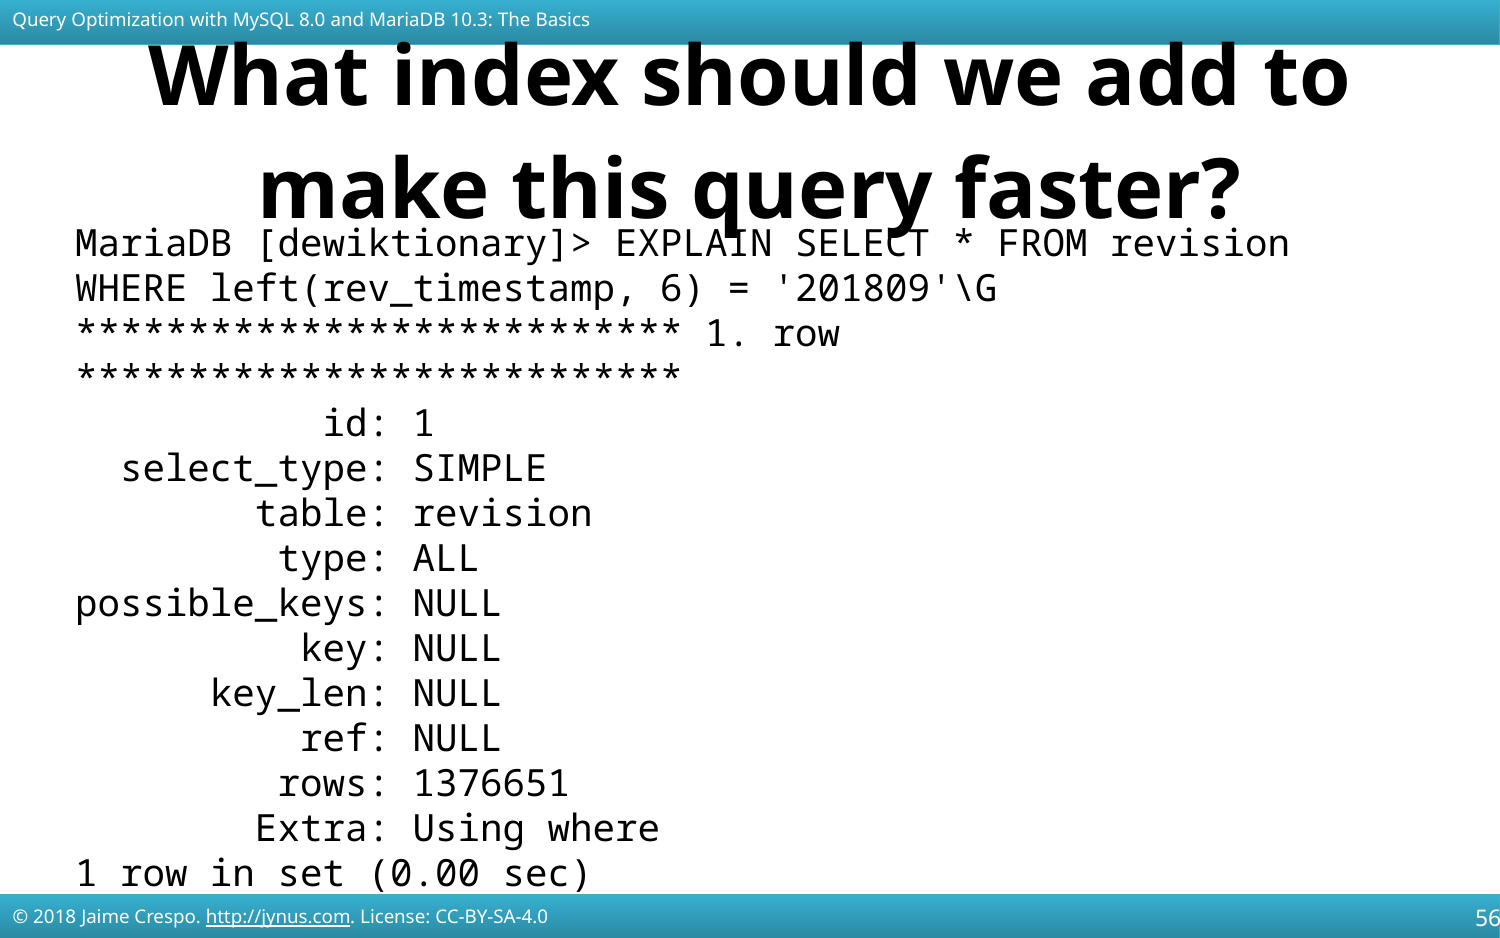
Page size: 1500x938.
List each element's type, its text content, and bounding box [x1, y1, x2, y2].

slide_number [1389, 896, 1490, 935]
list MariaDB [dewiktionary]> EXPLAIN SELECT * FROM revision WHERE left(rev_timestamp, 6) = '201809'\G *************************** 1. row *************************** id: 1 select_type: SIMPLE table: revision type: ALL possible_keys: NULL key: NULL key_len: NULL ref: NULL rows: 1376651 Extra: Using where 1 row in set (0.00 sec) [75, 218, 1425, 876]
title What index should we add to make this query faster? [75, 36, 1425, 218]
